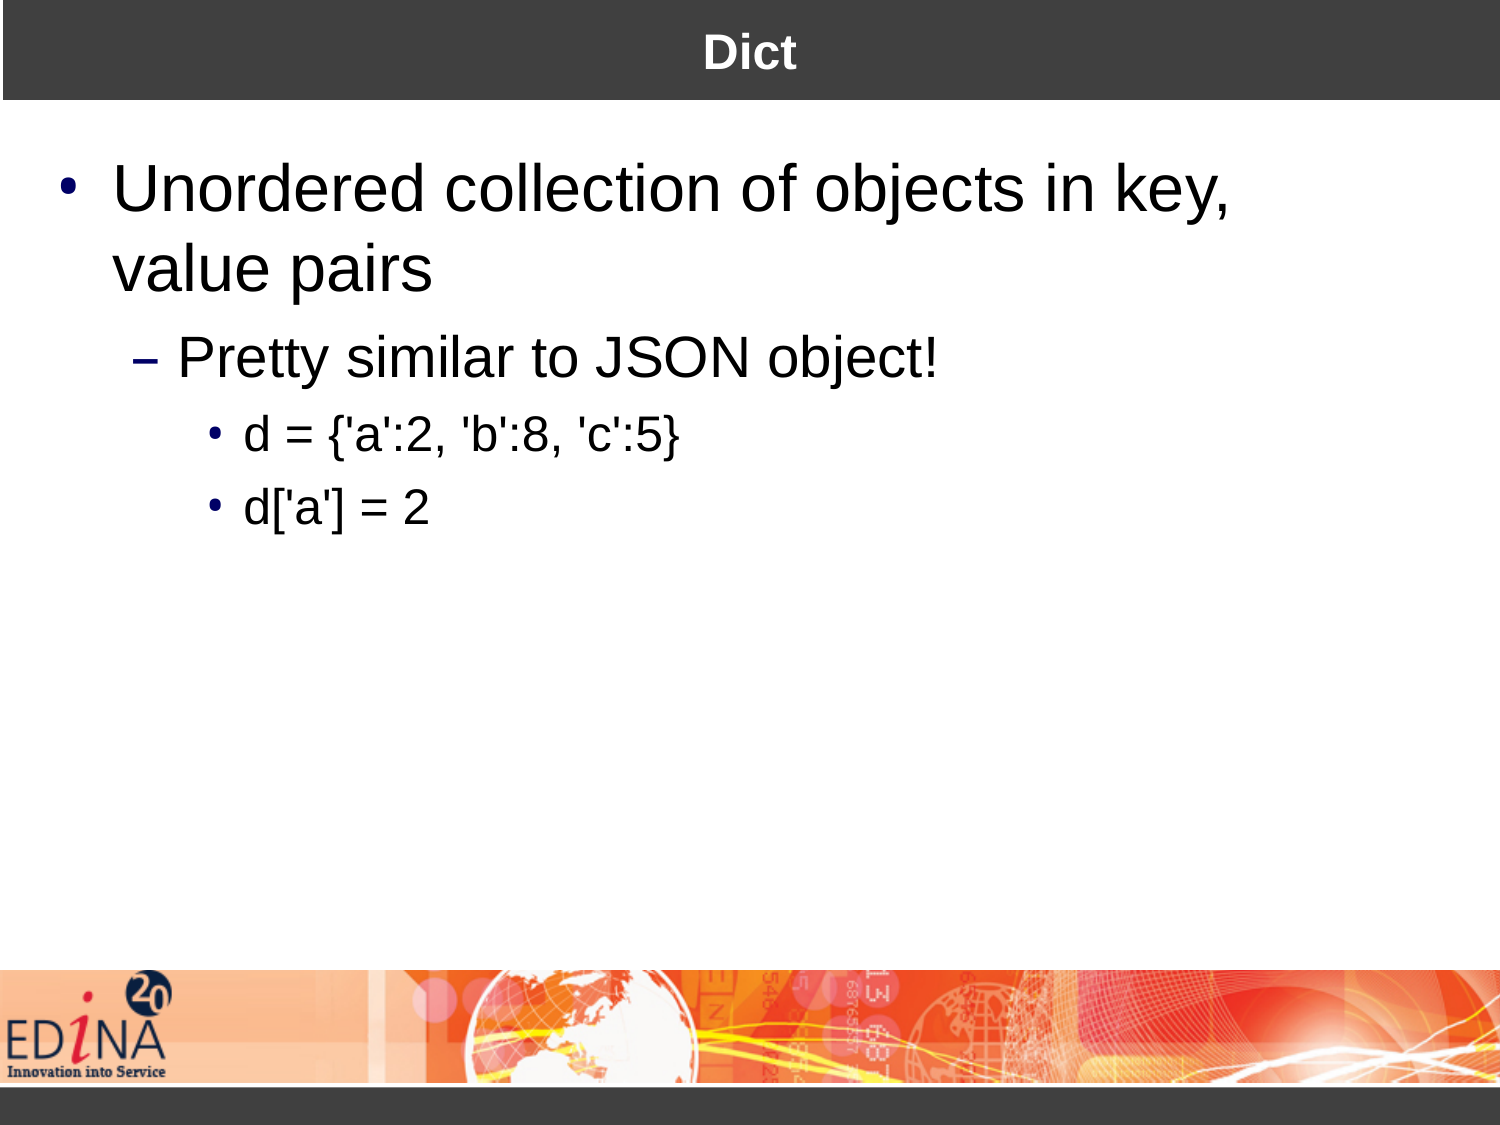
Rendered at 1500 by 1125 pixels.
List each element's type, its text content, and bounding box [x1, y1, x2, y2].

picture [0, 970, 1500, 1083]
list Unordered collection of objects in key, value pairs Pretty similar to JSON object! d = {'a':2, 'b':8, 'c':5} d['a'] = 2 [41, 137, 1424, 1024]
title Dict [0, 0, 1500, 100]
